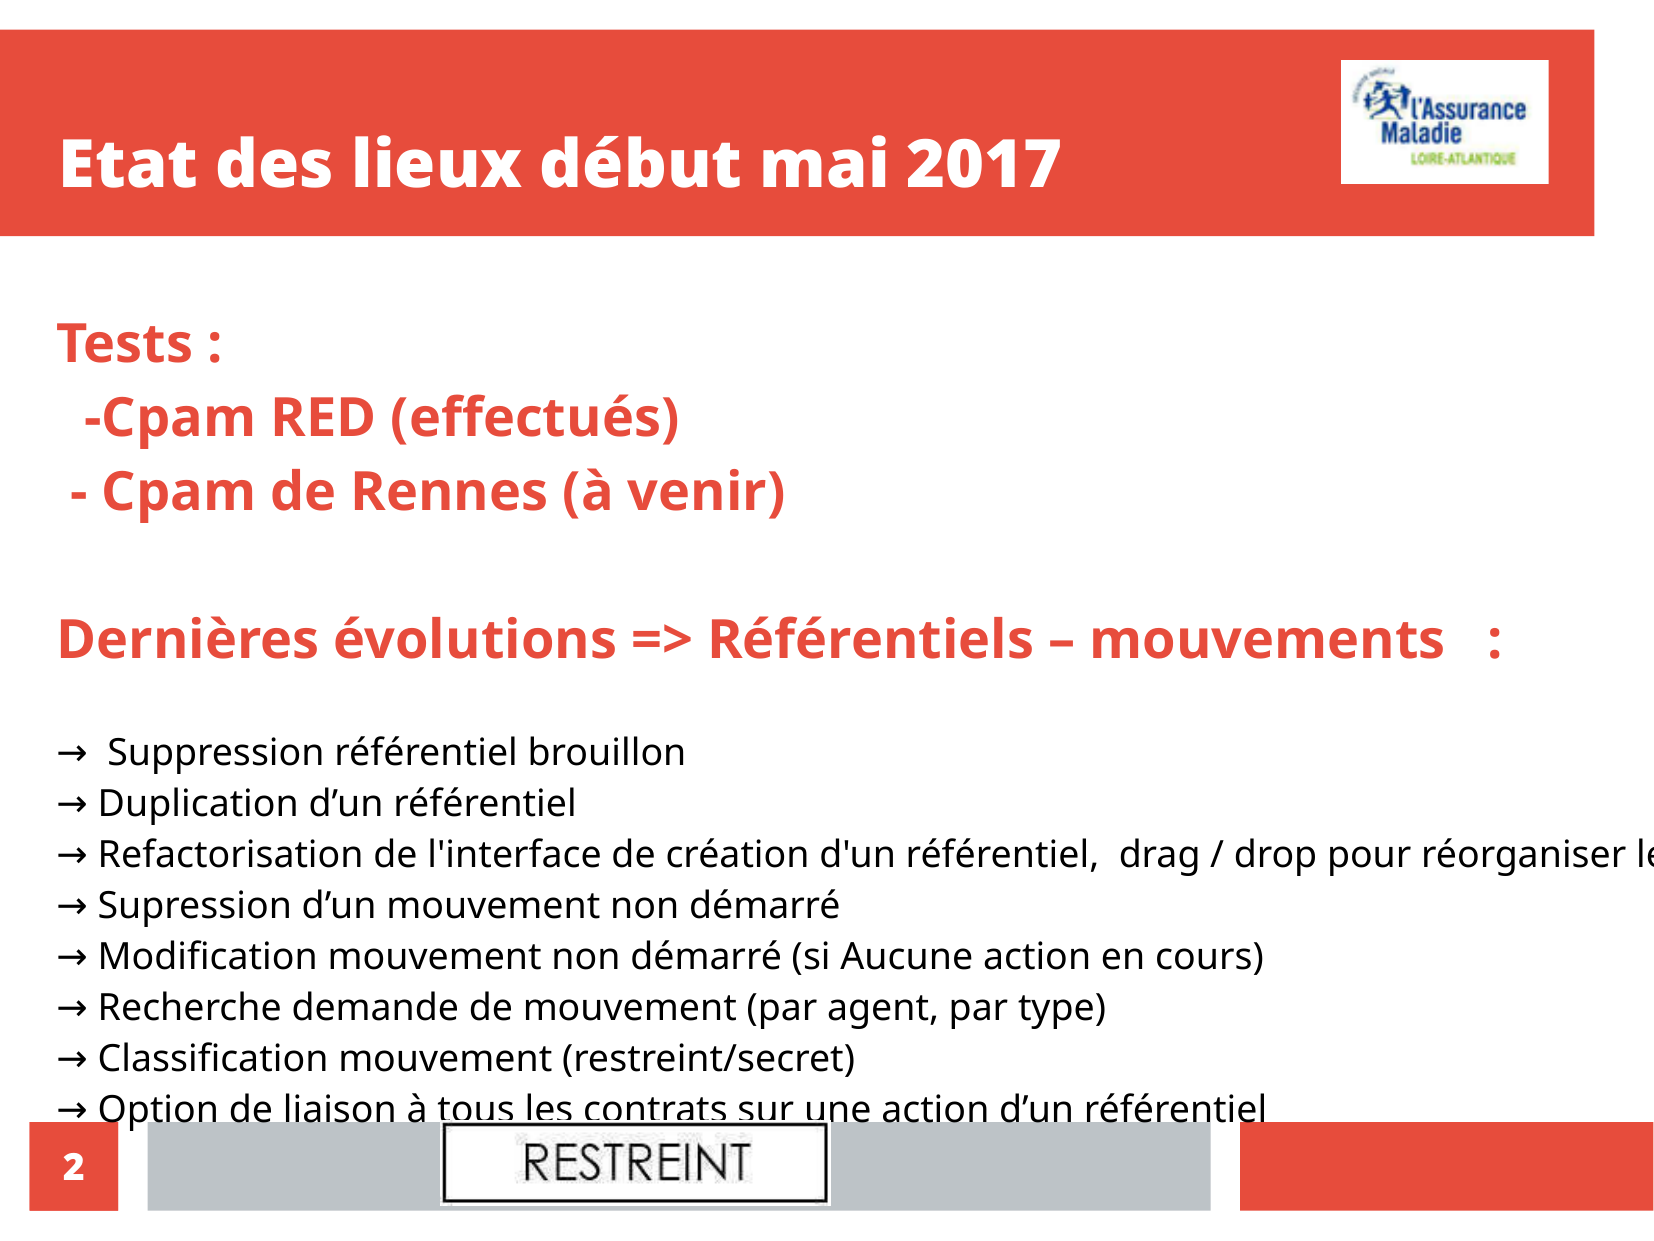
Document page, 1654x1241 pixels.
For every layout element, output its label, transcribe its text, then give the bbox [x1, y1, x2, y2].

picture [1340, 59, 1549, 184]
picture [440, 1120, 831, 1206]
text_box Tests : -Cpam RED (effectués) - Cpam de Rennes (à venir) Dernières évolutions => Référentiels – mouvements : → Suppression référentiel brouillon → Duplication d’un référentiel → Refactorisation de l'interface de création d'un référentiel, drag / drop pour réorganiser les actions → Supression d’un mouvement non démarré → Modification mouvement non démarré (si Aucune action en cours) → Recherche demande de mouvement (par agent, par type) → Classification mouvement (restreint/secret) → Option de liaison à tous les contrats sur une action d’un référentiel [41, 297, 1654, 1134]
title Etat des lieux début mai 2017 [59, 59, 1595, 207]
